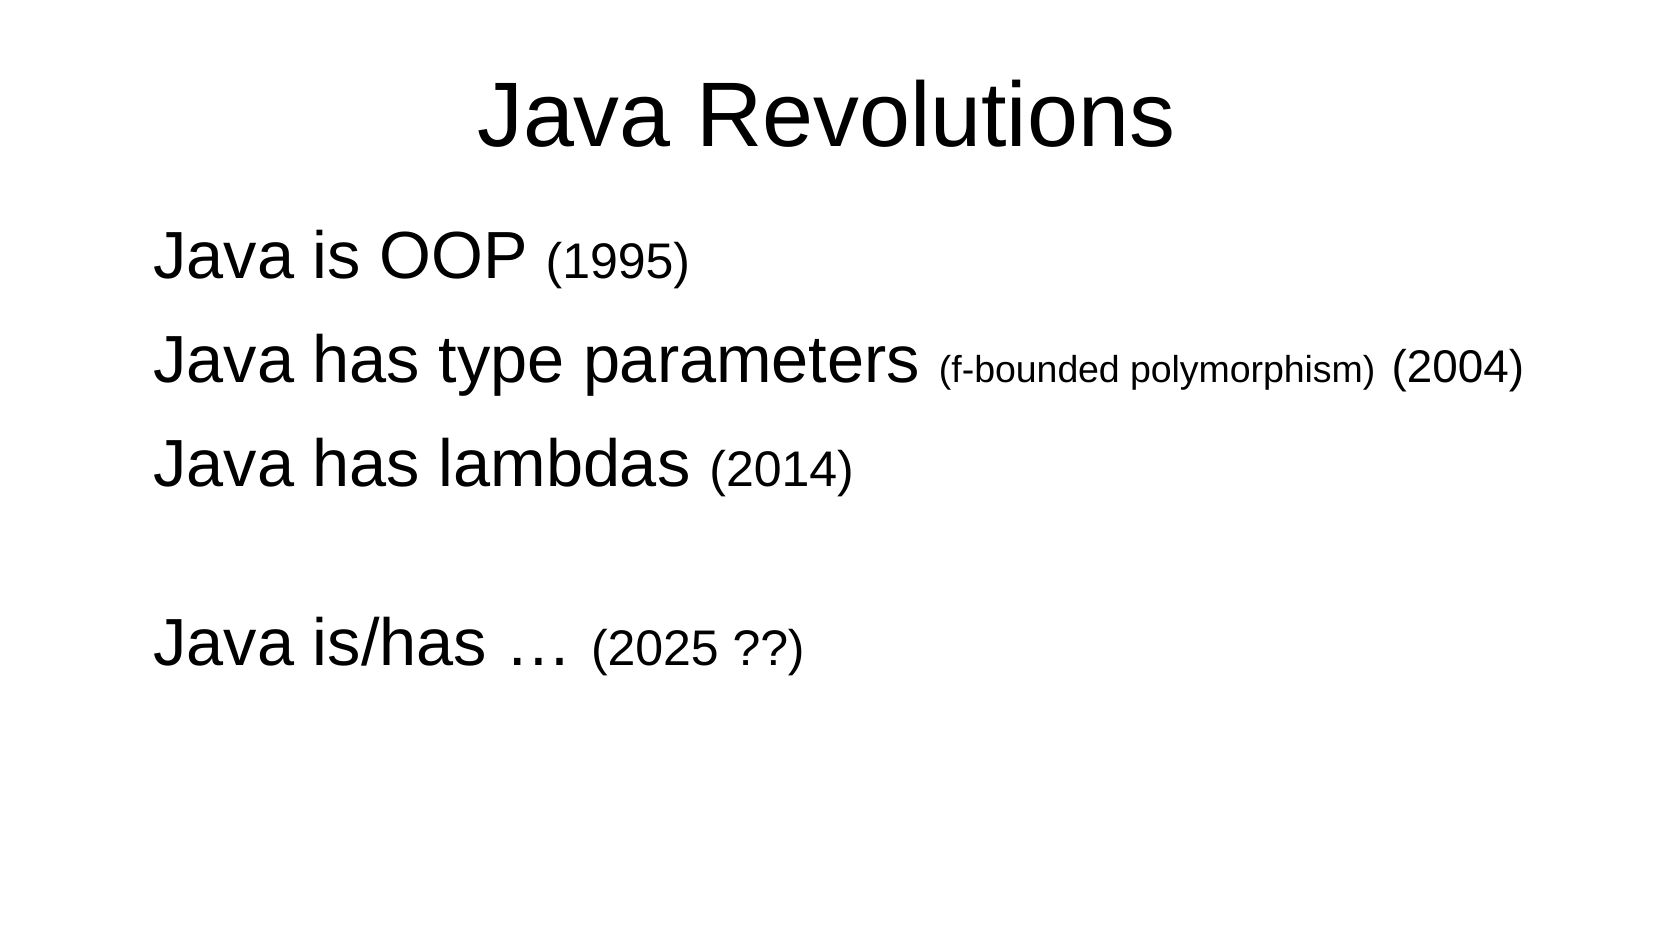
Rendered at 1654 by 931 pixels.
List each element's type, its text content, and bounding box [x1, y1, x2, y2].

title Java Revolutions [82, 37, 1571, 193]
list Java is OOP (1995) Java has type parameters (f-bounded polymorphism) (2004) Java has lambdas (2014) Java is/has … (2025 ??) [82, 217, 1571, 758]
